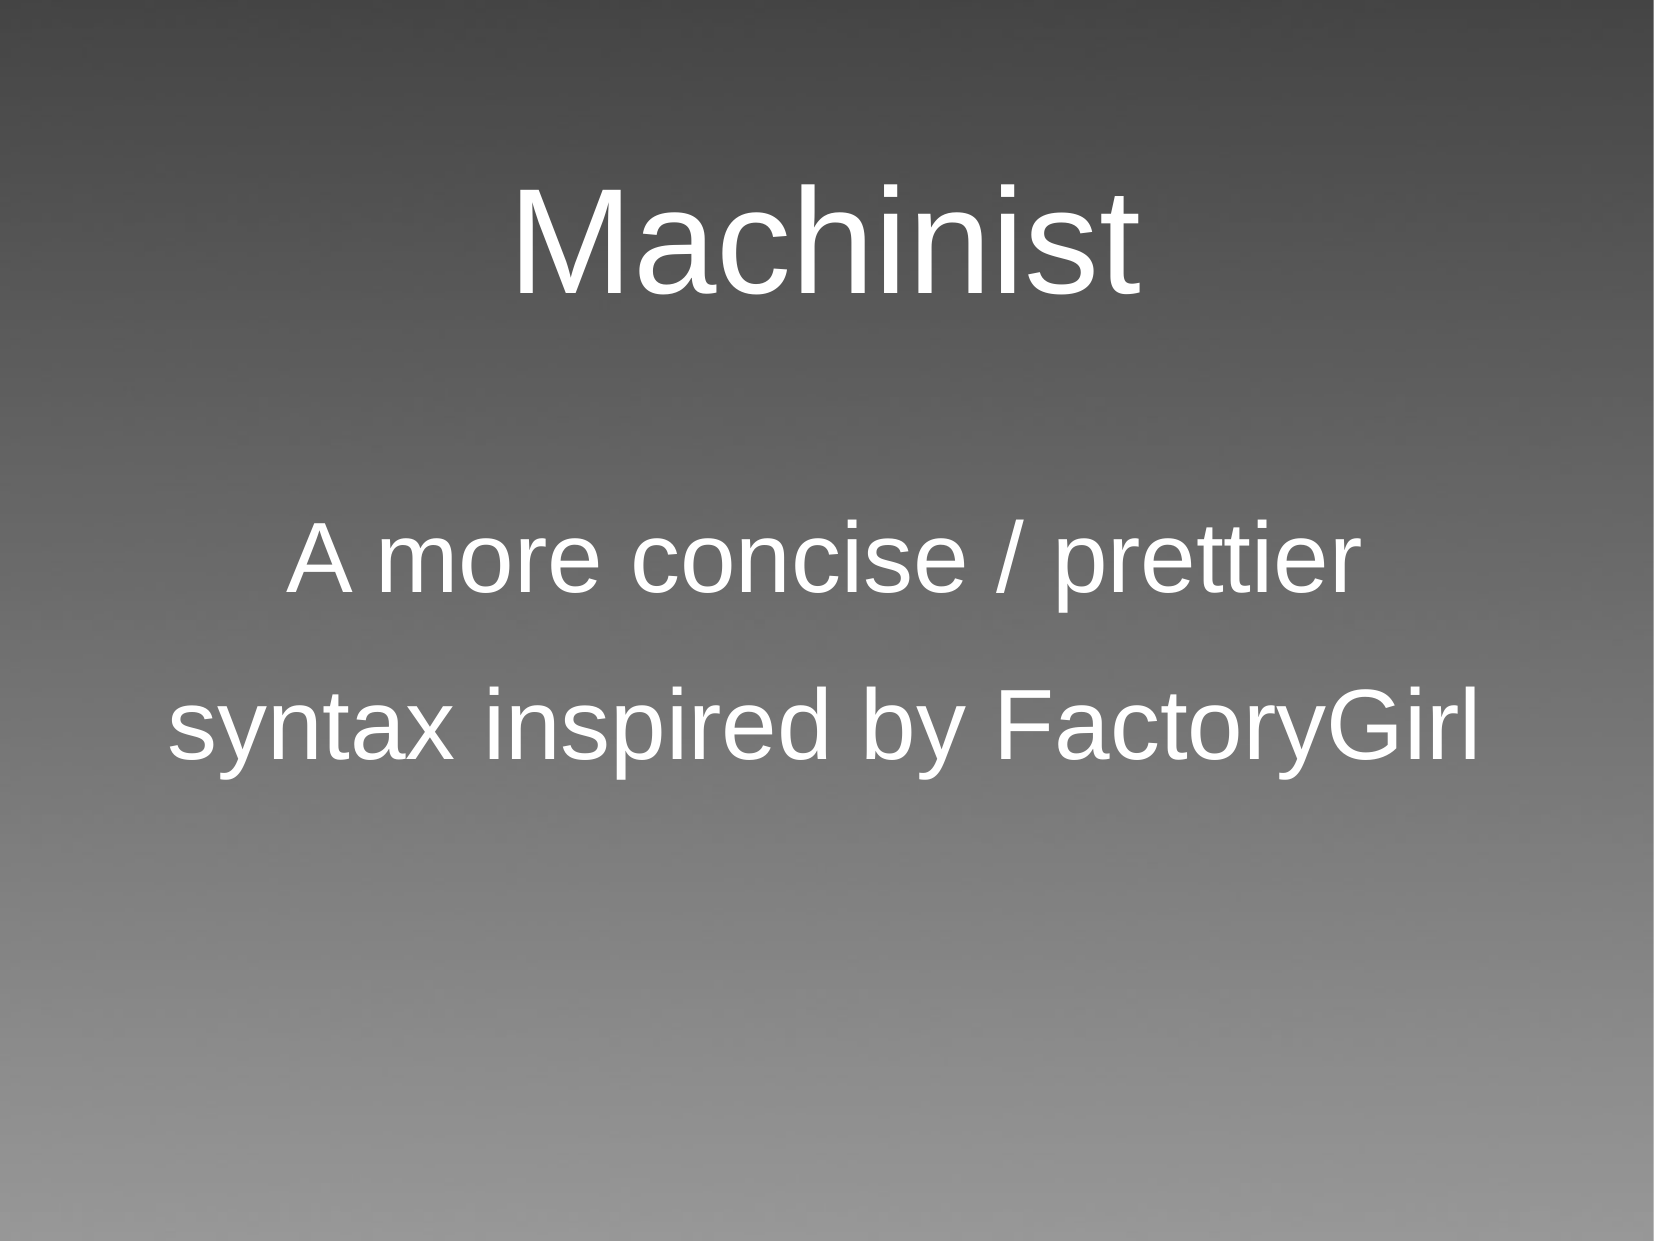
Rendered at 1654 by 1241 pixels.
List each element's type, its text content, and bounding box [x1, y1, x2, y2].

text_box Machinist [150, 150, 1501, 333]
text_box A more concise / prettier syntax inspired by FactoryGirl [150, 438, 1501, 733]
picture [0, 0, 1654, 1241]
